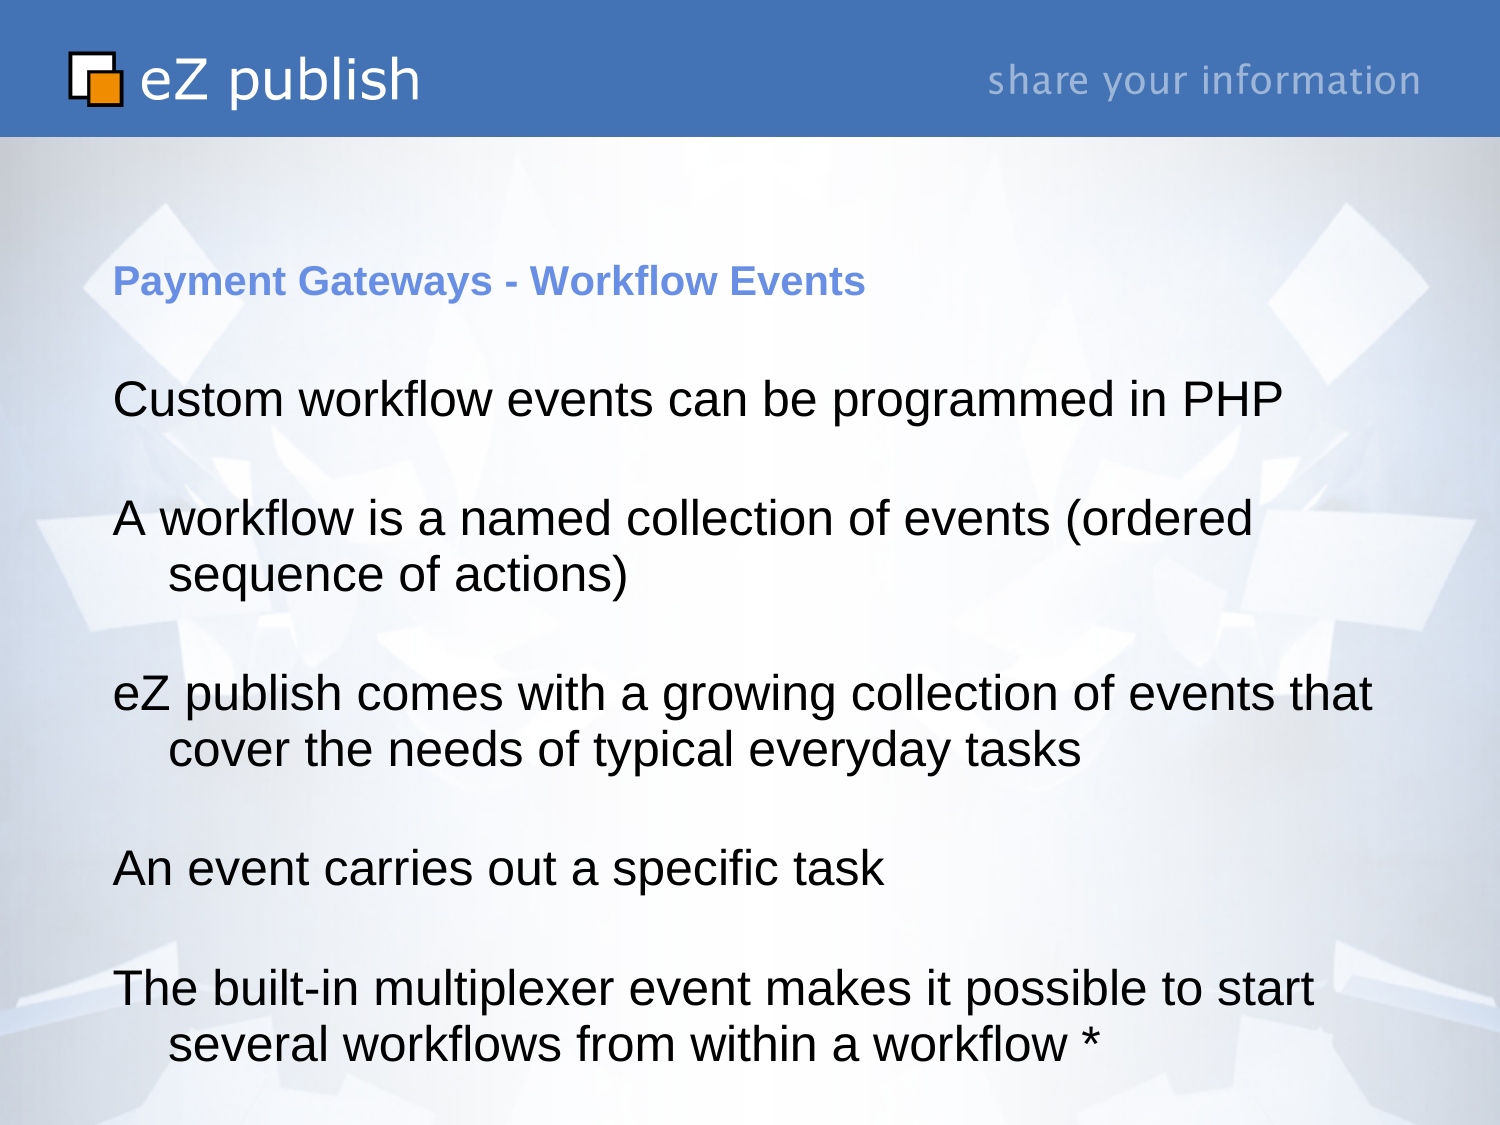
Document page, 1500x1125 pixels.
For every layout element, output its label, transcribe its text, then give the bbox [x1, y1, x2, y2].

title Payment Gateways - Workflow Events [112, 237, 1500, 325]
picture [0, 0, 1500, 1125]
list Custom workflow events can be programmed in PHP A workflow is a named collection of events (ordered sequence of actions) eZ publish comes with a growing collection of events that cover the needs of typical everyday tasks An event carries out a specific task The built-in multiplexer event makes it possible to start several workflows from within a workflow * [112, 324, 1388, 1072]
